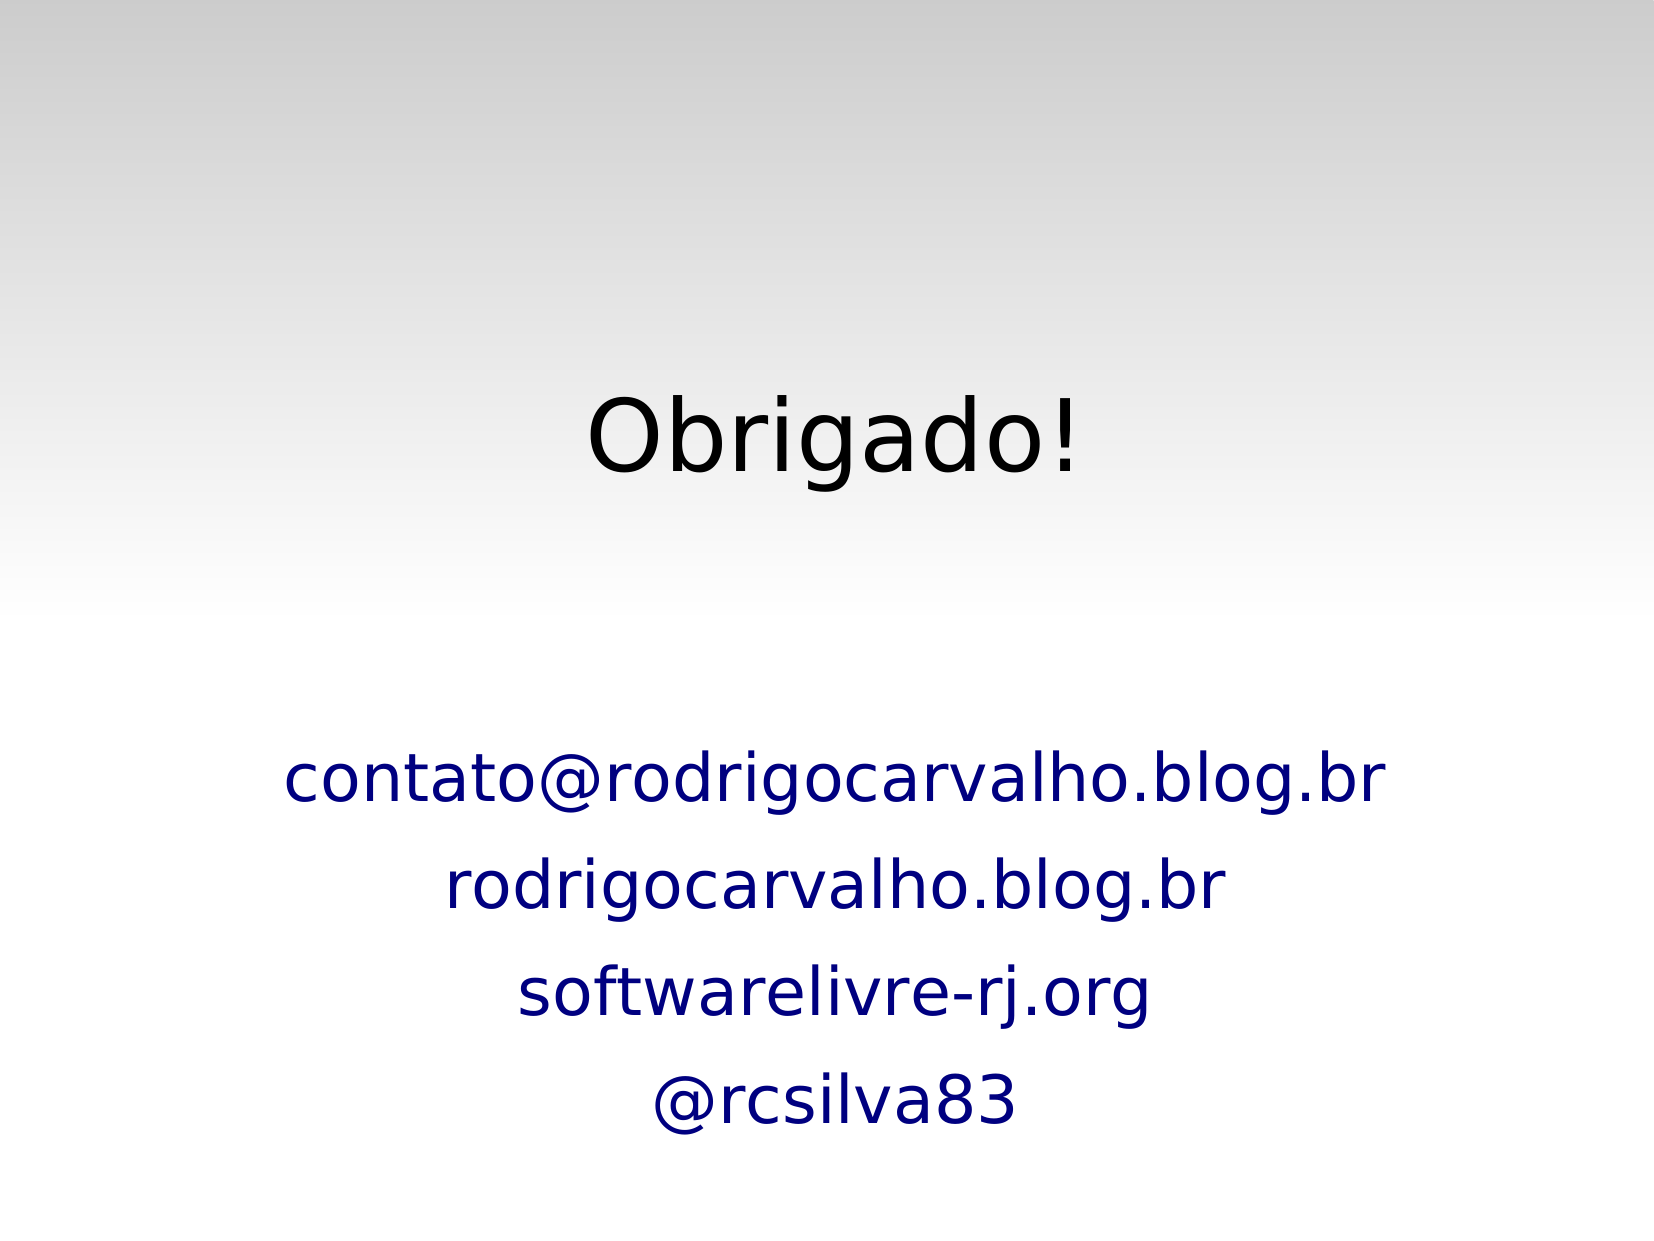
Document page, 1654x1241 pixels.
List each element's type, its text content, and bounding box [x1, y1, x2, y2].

list Obrigado! contato@rodrigocarvalho.blog.br rodrigocarvalho.blog.br softwarelivre-rj.org @rcsilva83 [82, 378, 1571, 1183]
